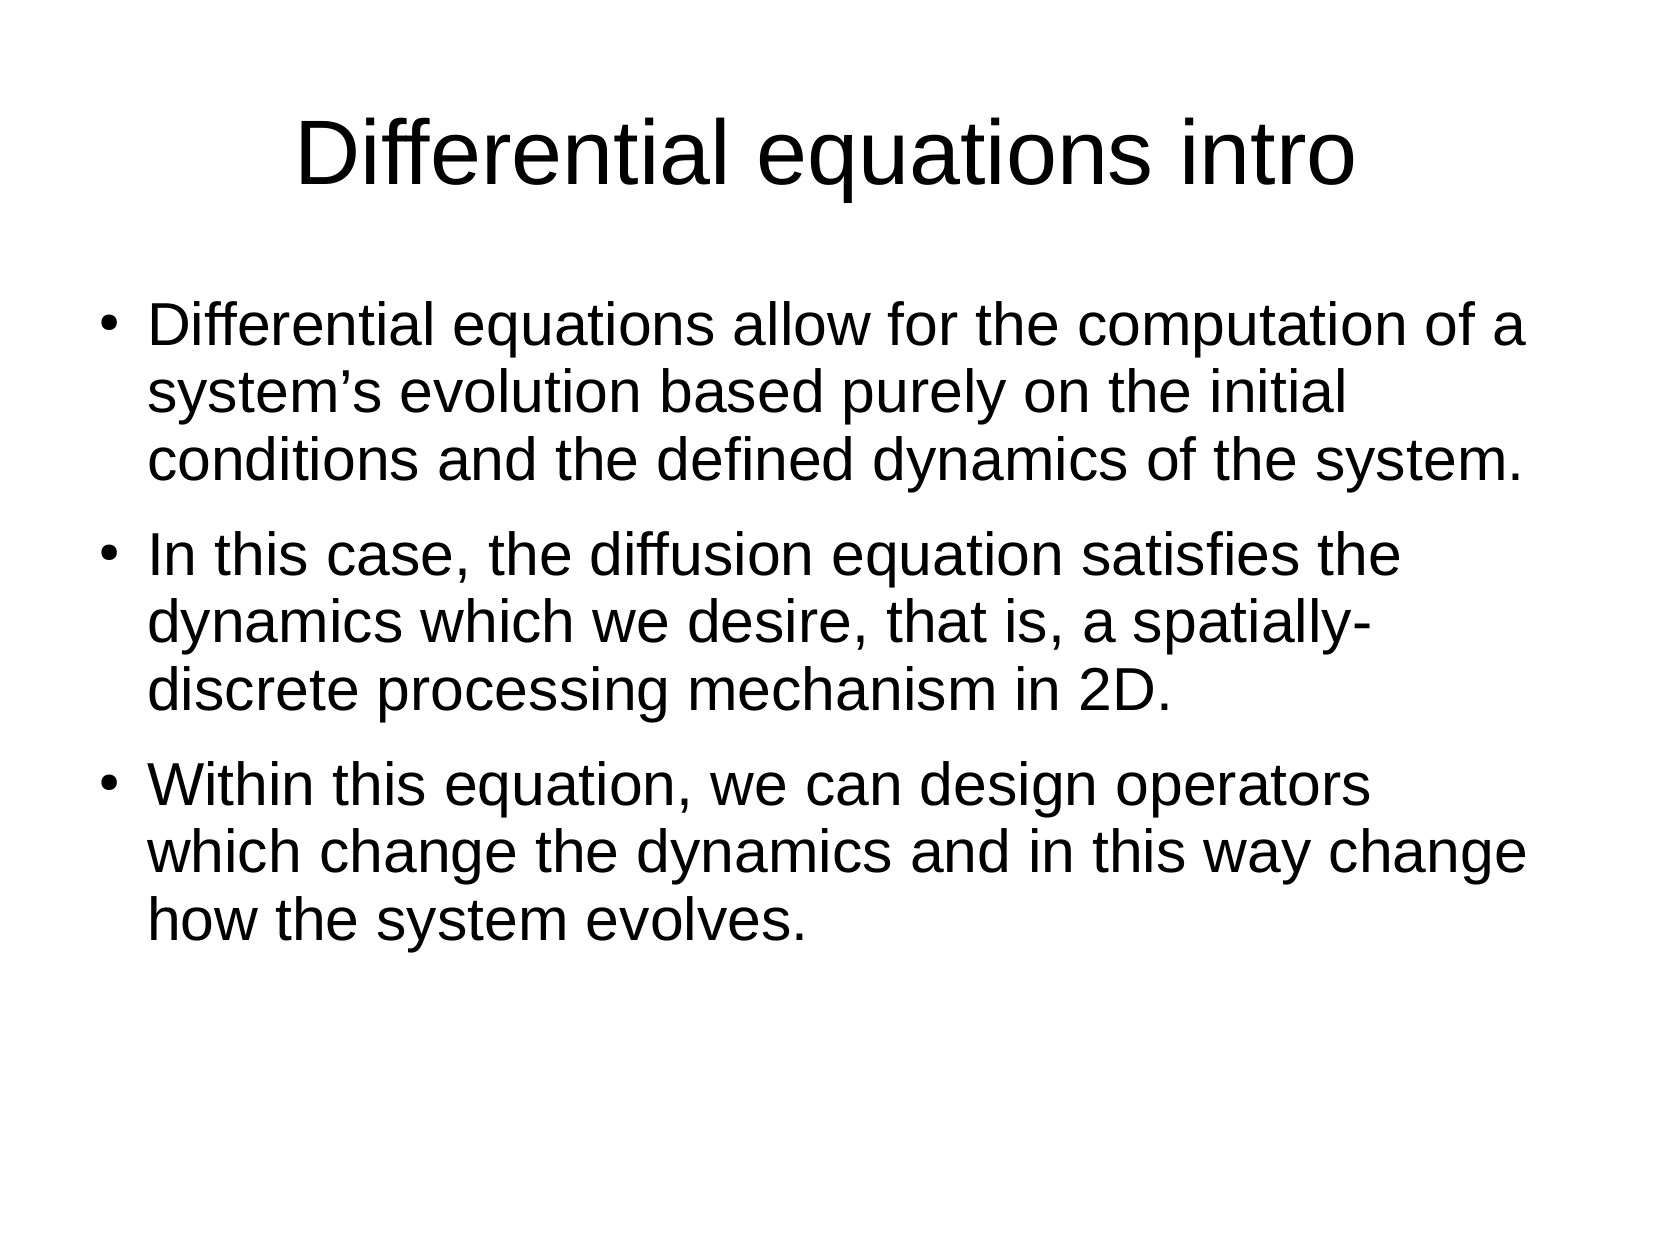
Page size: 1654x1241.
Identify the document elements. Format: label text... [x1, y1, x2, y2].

list Differential equations allow for the computation of a system’s evolution based purely on the initial conditions and the defined dynamics of the system. In this case, the diffusion equation satisfies the dynamics which we desire, that is, a spatially-discrete processing mechanism in 2D. Within this equation, we can design operators which change the dynamics and in this way change how the system evolves. [82, 290, 1538, 1010]
title Differential equations intro [82, 49, 1571, 257]
